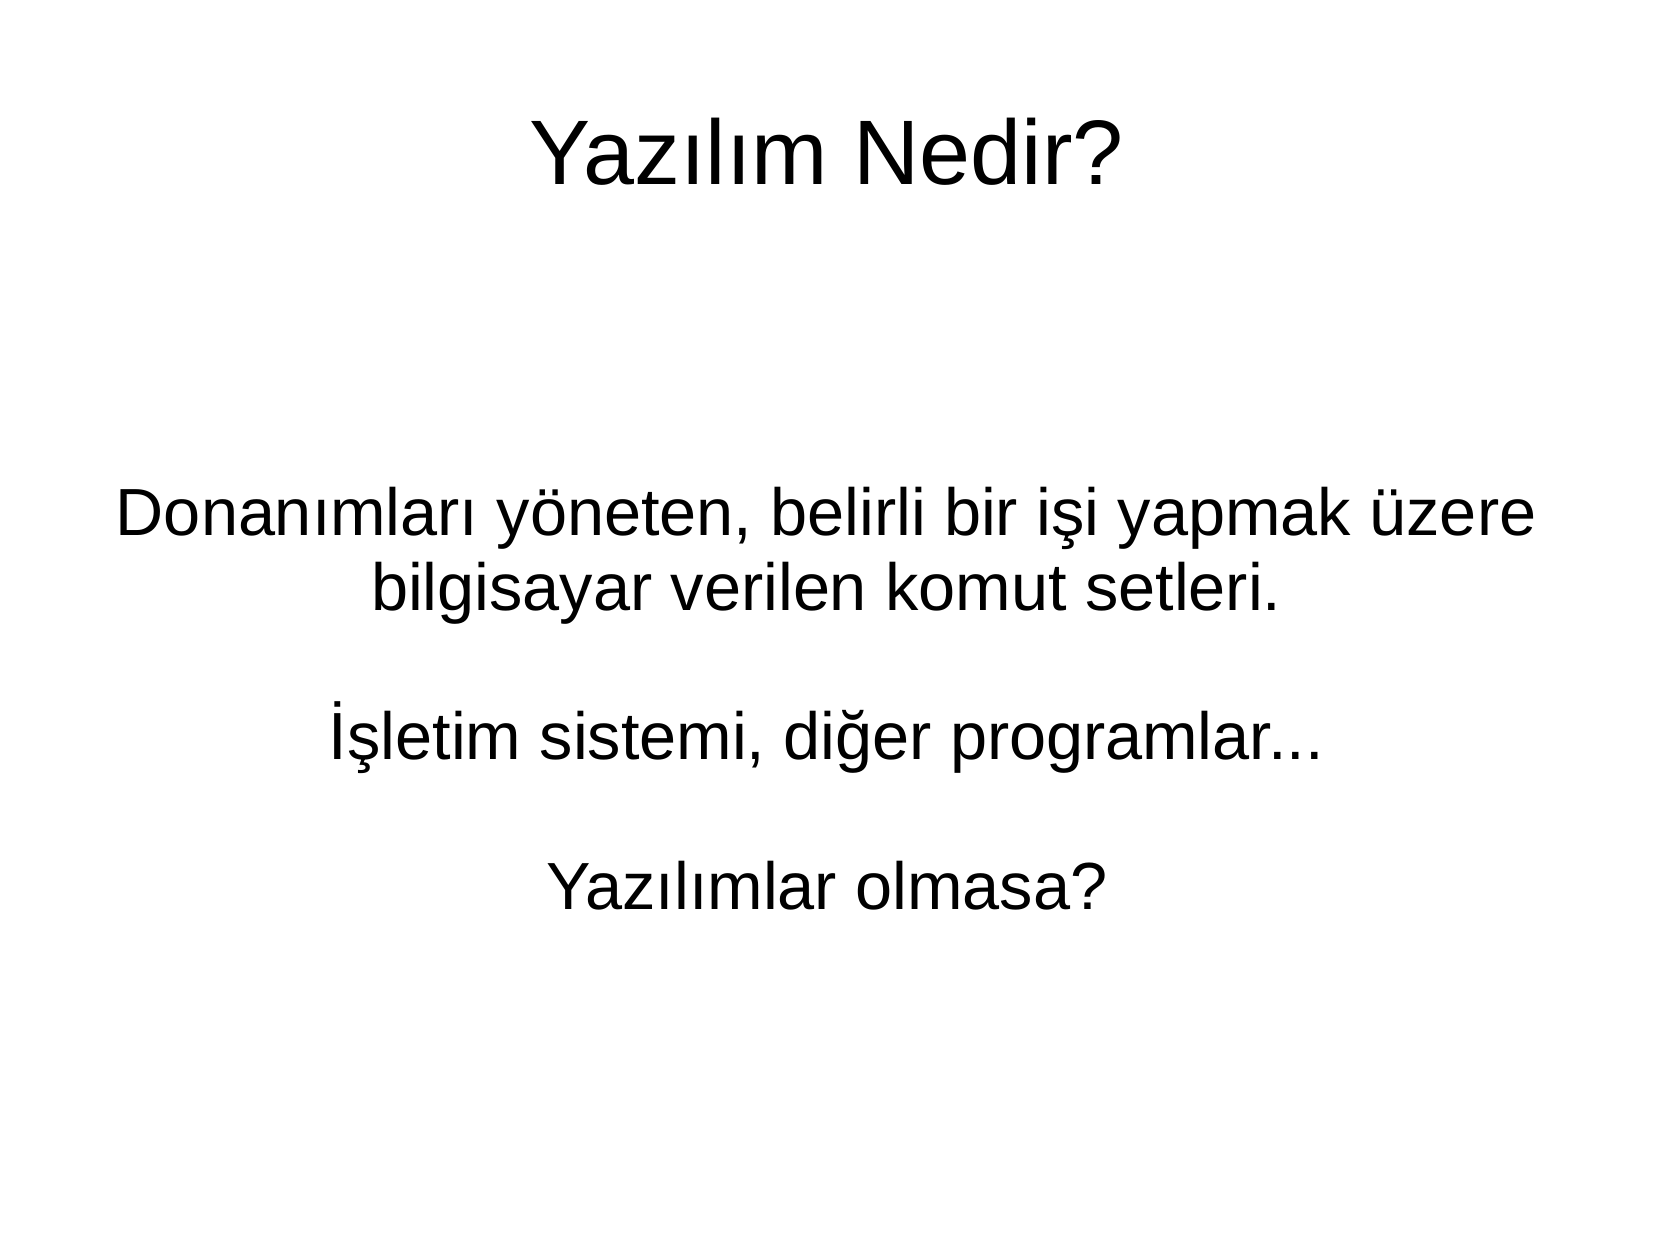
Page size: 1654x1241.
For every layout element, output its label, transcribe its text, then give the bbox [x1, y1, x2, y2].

subtitle Donanımları yöneten, belirli bir işi yapmak üzere bilgisayar verilen komut setleri. İşletim sistemi, diğer programlar... Yazılımlar olmasa? [82, 290, 1571, 1109]
title Yazılım Nedir? [82, 49, 1571, 257]
